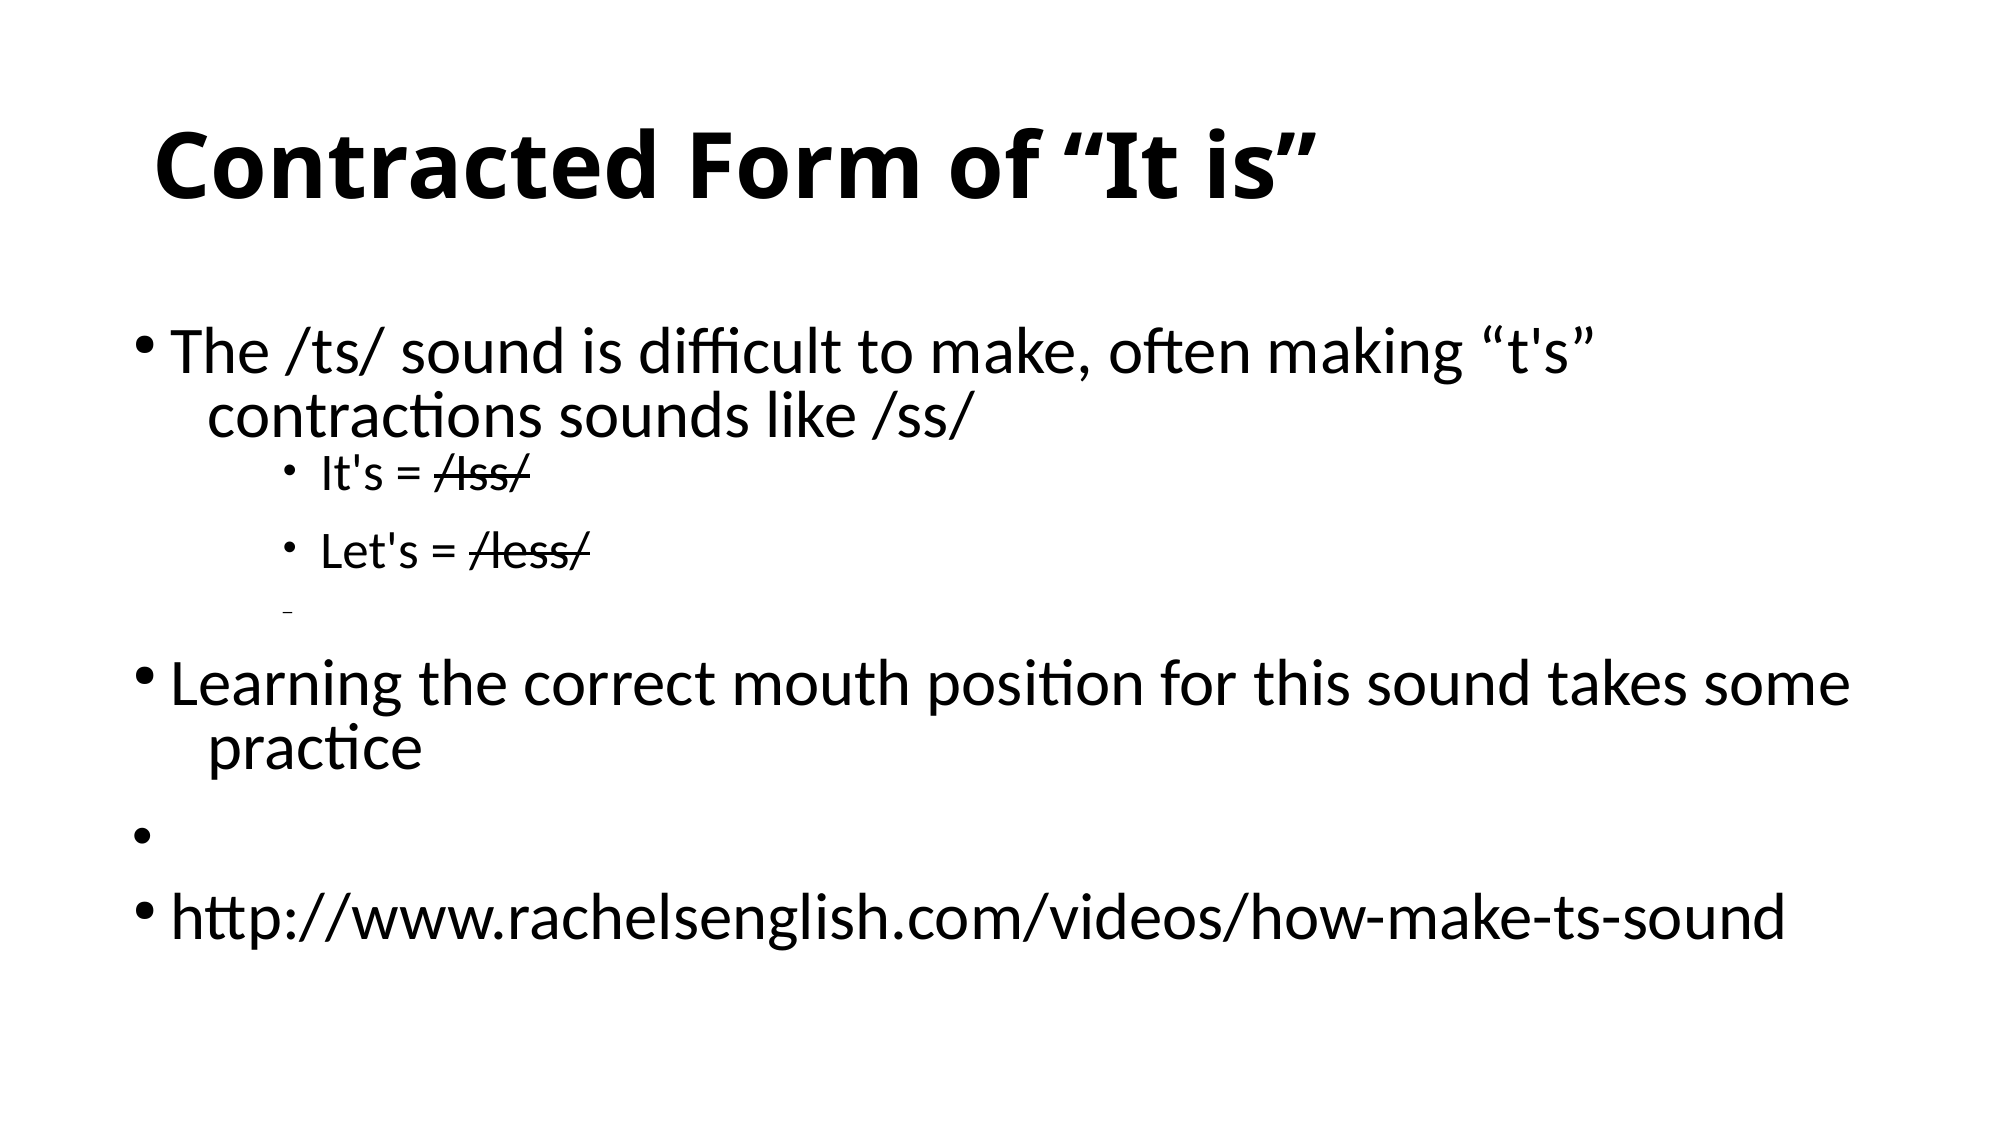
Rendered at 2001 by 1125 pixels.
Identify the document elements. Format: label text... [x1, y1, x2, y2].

list The /ts/ sound is difficult to make, often making “t's” contractions sounds like /ss/ It's = /Iss/ Let's = /less/ Learning the correct mouth position for this sound takes some practice http://www.rachelsenglish.com/videos/how-make-ts-sound [117, 314, 1946, 1012]
title Contracted Form of “It is” [137, 59, 1863, 278]
